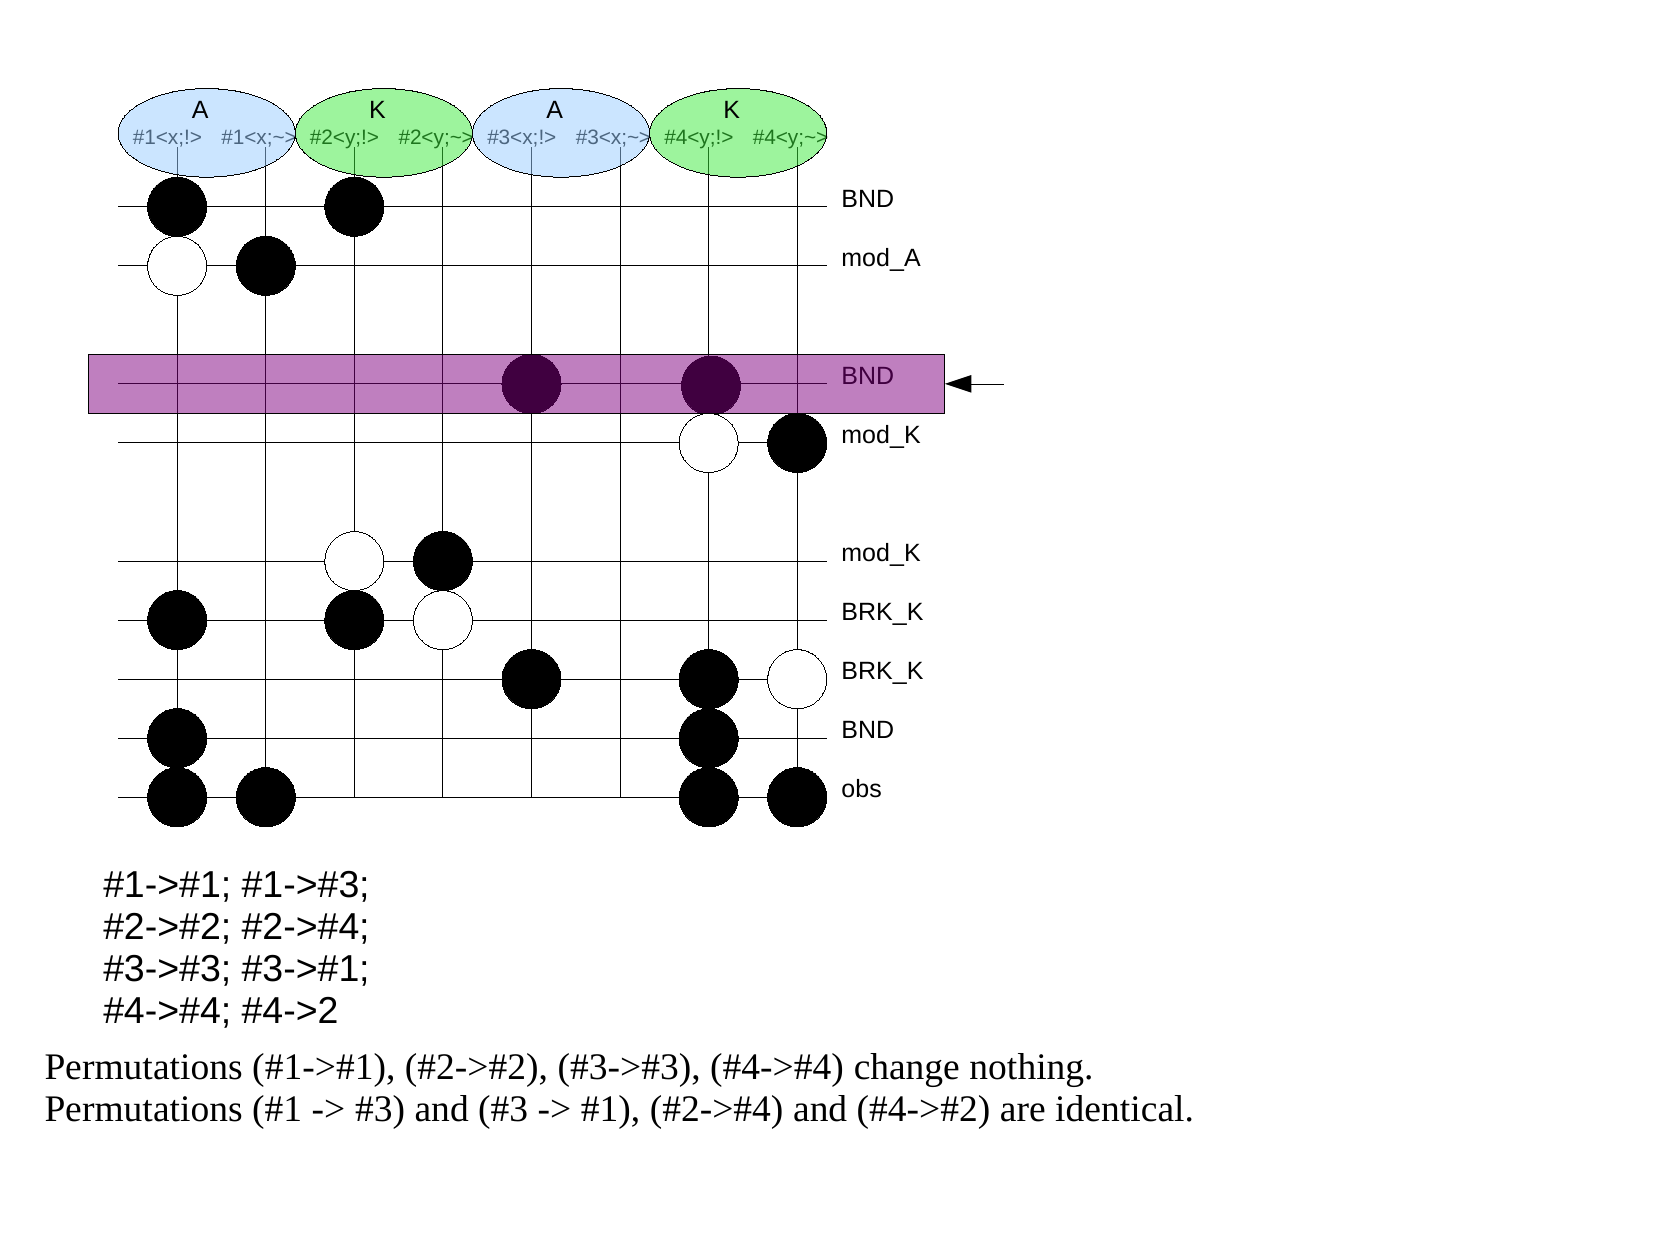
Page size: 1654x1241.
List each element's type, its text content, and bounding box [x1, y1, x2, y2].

text_box [236, 236, 296, 296]
text_box #4<y;~> [815, 118, 843, 156]
text_box #1<x;!> [118, 140, 129, 156]
text_box #1->#1; #1->#3; #2->#2; #2->#4; #3->#3; #3->#1; #4->#4; #4->2 [88, 856, 385, 1040]
text_box K [354, 88, 401, 132]
text_box #3<x;!> [472, 138, 484, 156]
text_box [236, 767, 296, 827]
text_box BND [826, 708, 910, 768]
text_box [88, 354, 945, 473]
text_box Permutations (#1->#1), (#2->#2), (#3->#3), (#4->#4) change nothing. Permutations (#1 -> #3) and (#3 -> #1), (#2->#4) and (#4->#2) are identical. [29, 1038, 1210, 1182]
text_box #4<y;!> [649, 138, 661, 156]
text_box mod_A [826, 236, 937, 296]
text_box mod_K [826, 414, 937, 473]
text_box #1<x;~> [284, 141, 295, 156]
text_box mod_K [826, 531, 937, 590]
text_box #2<y;!> [295, 139, 307, 156]
text_box BND [826, 177, 910, 236]
text_box A [531, 88, 578, 132]
text_box [679, 649, 739, 827]
text_box A [177, 88, 224, 132]
text_box obs [826, 767, 897, 827]
text_box #2<y;~> [461, 141, 472, 156]
text_box [767, 649, 827, 709]
text_box [767, 767, 827, 827]
text_box [413, 531, 473, 650]
text_box [147, 590, 207, 650]
text_box [147, 177, 207, 296]
text_box [324, 531, 384, 650]
text_box BRK_K [826, 649, 939, 709]
text_box [147, 708, 207, 827]
text_box K [708, 88, 756, 132]
text_box [501, 649, 562, 709]
text_box [118, 89, 827, 178]
text_box BRK_K [826, 590, 939, 649]
text_box [324, 177, 384, 237]
text_box #3<x;~> [638, 142, 649, 156]
